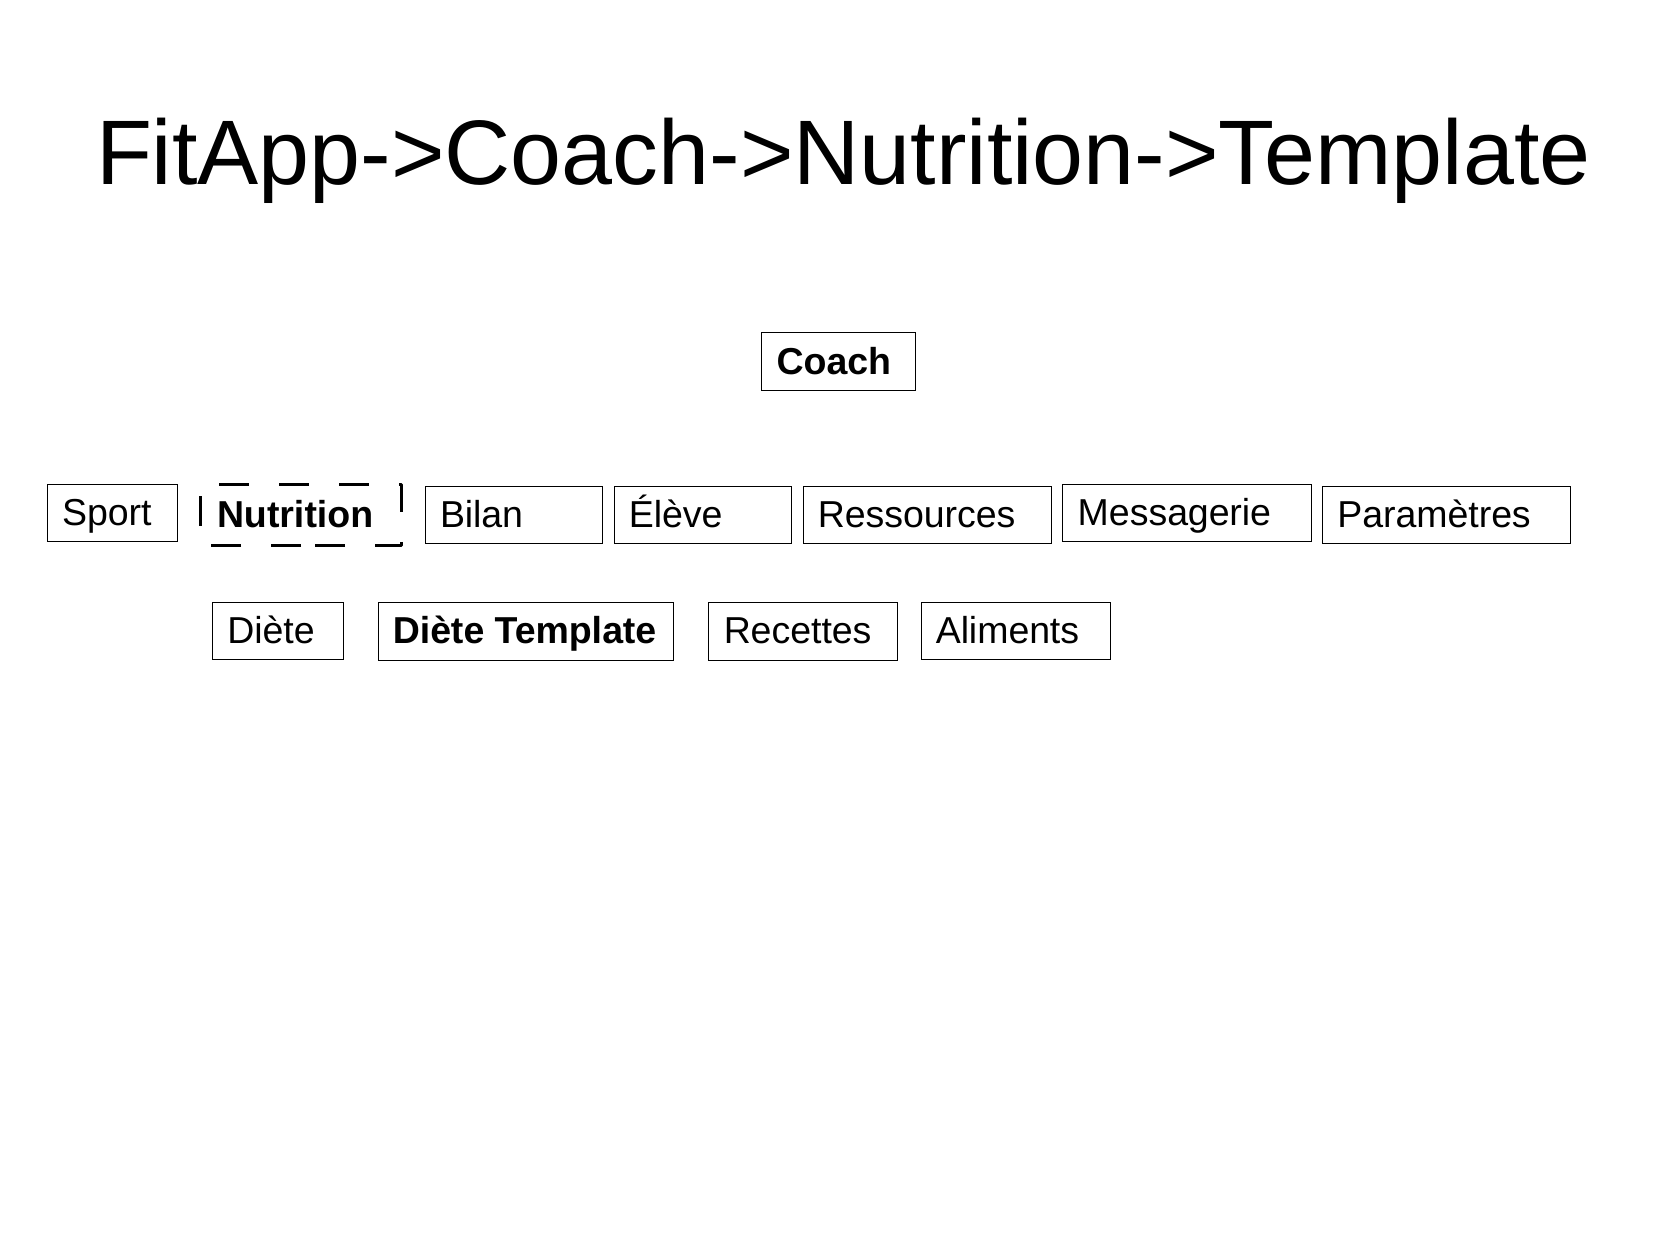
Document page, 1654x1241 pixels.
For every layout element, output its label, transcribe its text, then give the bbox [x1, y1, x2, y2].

text_box Aliments [921, 602, 1111, 660]
text_box Ressources [803, 486, 1052, 544]
text_box Élève [614, 486, 792, 544]
text_box Bilan [425, 486, 603, 544]
text_box Messagerie [1062, 484, 1312, 542]
text_box Sport [47, 484, 178, 542]
text_box Diète Template [378, 602, 674, 661]
text_box Diète [212, 602, 344, 660]
text_box Paramètres [1322, 486, 1571, 544]
text_box Nutrition [200, 484, 402, 546]
title FitApp->Coach->Nutrition->Template [70, 49, 1619, 257]
text_box Coach [761, 332, 916, 391]
text_box Recettes [708, 602, 898, 661]
